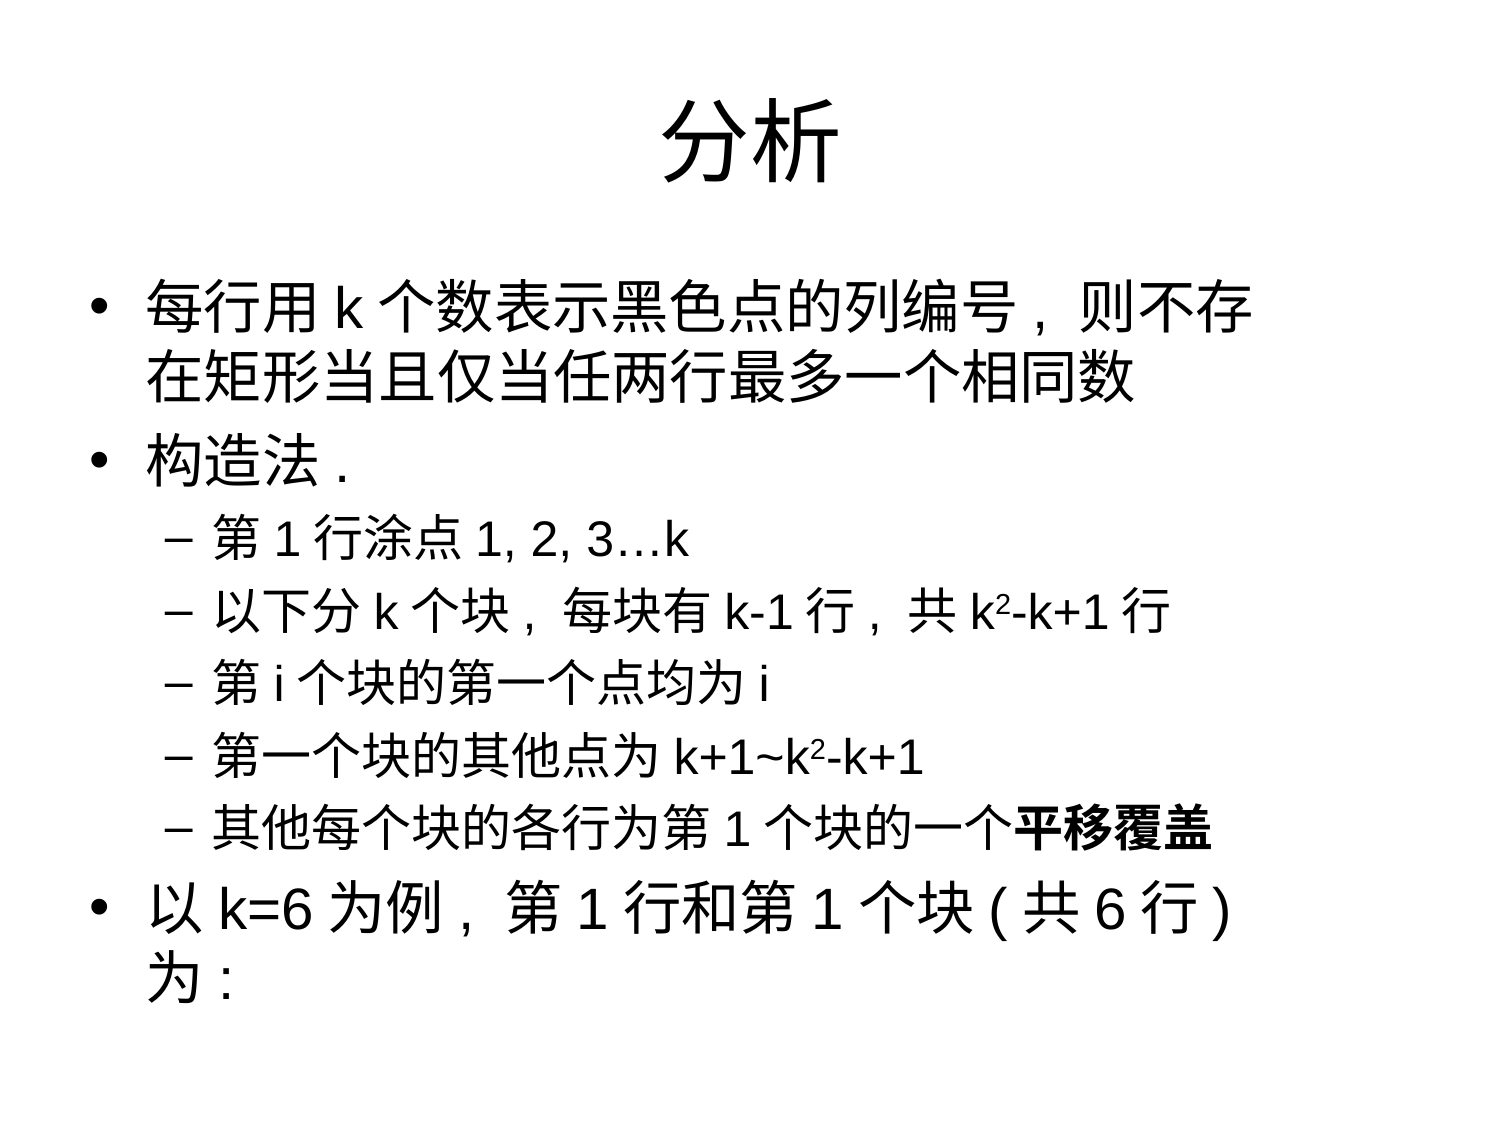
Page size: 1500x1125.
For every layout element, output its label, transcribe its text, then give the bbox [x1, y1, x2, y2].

title 分析 [75, 45, 1426, 233]
list 每行用k个数表示黑色点的列编号, 则不存在矩形当且仅当任两行最多一个相同数 构造法. 第1行涂点1, 2, 3…k 以下分k个块, 每块有k-1行, 共k2-k+1行 第i个块的第一个点均为i 第一个块的其他点为k+1~k2-k+1 其他每个块的各行为第1个块的一个平移覆盖 以k=6为例, 第1行和第1个块(共6行)为: [74, 262, 1313, 1020]
